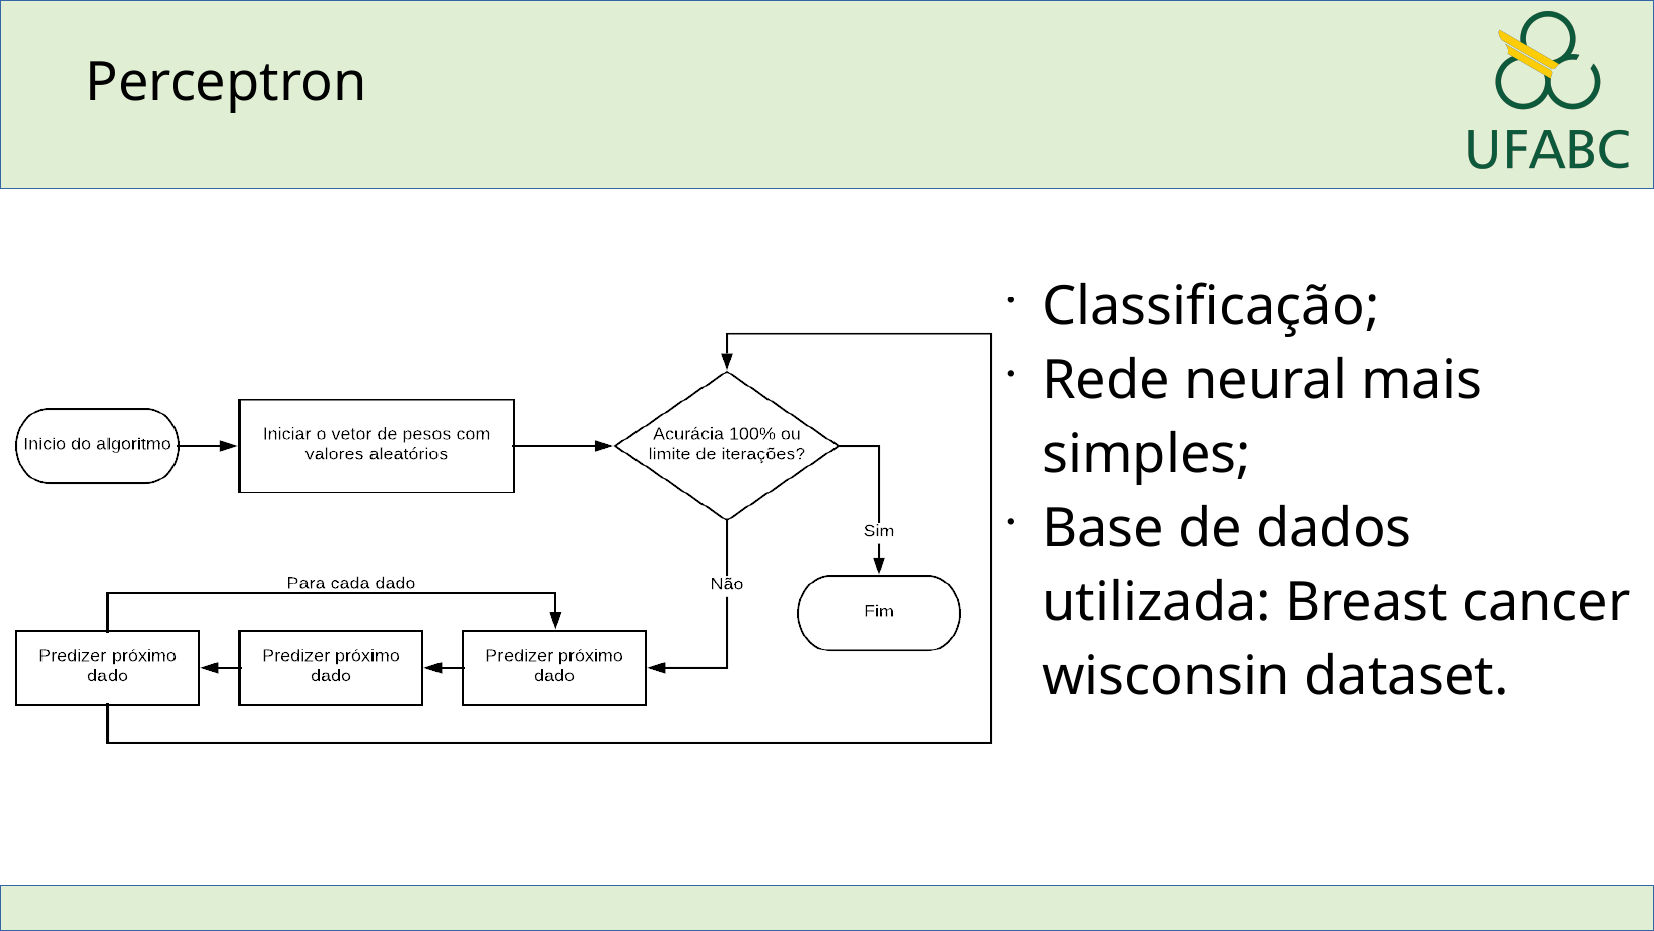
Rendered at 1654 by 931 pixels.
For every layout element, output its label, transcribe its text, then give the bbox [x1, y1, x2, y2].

picture [0, 295, 1033, 781]
text_box Perceptron [70, 35, 427, 157]
text_box [0, 0, 1654, 189]
picture [1464, 11, 1630, 181]
text_box [0, 885, 1654, 931]
text_box Classificação; Rede neural mais simples; Base de dados utilizada: Breast cancer wisconsin dataset. [992, 258, 1654, 815]
